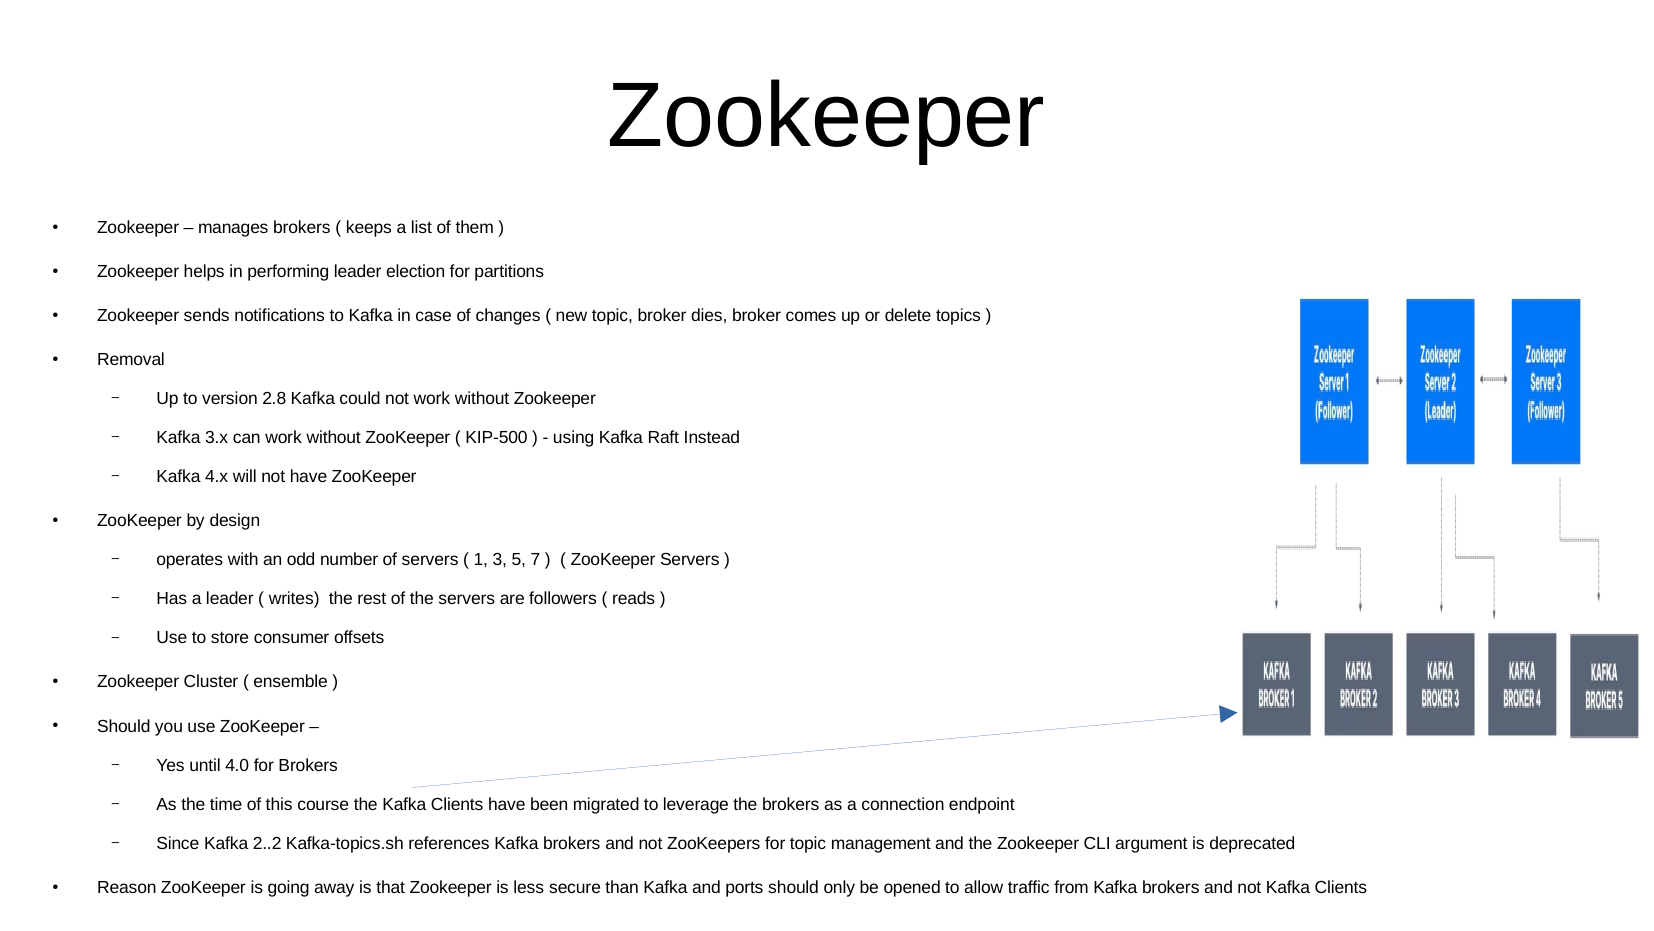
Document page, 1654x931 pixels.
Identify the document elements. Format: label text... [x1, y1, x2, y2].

list Zookeeper – manages brokers ( keeps a list of them ) Zookeeper helps in performing leader election for partitions Zookeeper sends notifications to Kafka in case of changes ( new topic, broker dies, broker comes up or delete topics ) Removal Up to version 2.8 Kafka could not work without Zookeeper Kafka 3.x can work without ZooKeeper ( KIP-500 ) - using Kafka Raft Instead Kafka 4.x will not have ZooKeeper ZooKeeper by design operates with an odd number of servers ( 1, 3, 5, 7 ) ( ZooKeeper Servers ) Has a leader ( writes) the rest of the servers are followers ( reads ) Use to store consumer offsets Zookeeper Cluster ( ensemble ) Should you use ZooKeeper – Yes until 4.0 for Brokers As the time of this course the Kafka Clients have been migrated to leverage the brokers as a connection endpoint Since Kafka 2..2 Kafka-topics.sh references Kafka brokers and not ZooKeepers for topic management and the Zookeeper CLI argument is deprecated Reason ZooKeeper is going away is that Zookeeper is less secure than Kafka and ports should only be opened to allow traffic from Kafka brokers and not Kafka Clients [37, 217, 1571, 901]
picture [1237, 262, 1651, 743]
title Zookeeper [82, 37, 1571, 193]
